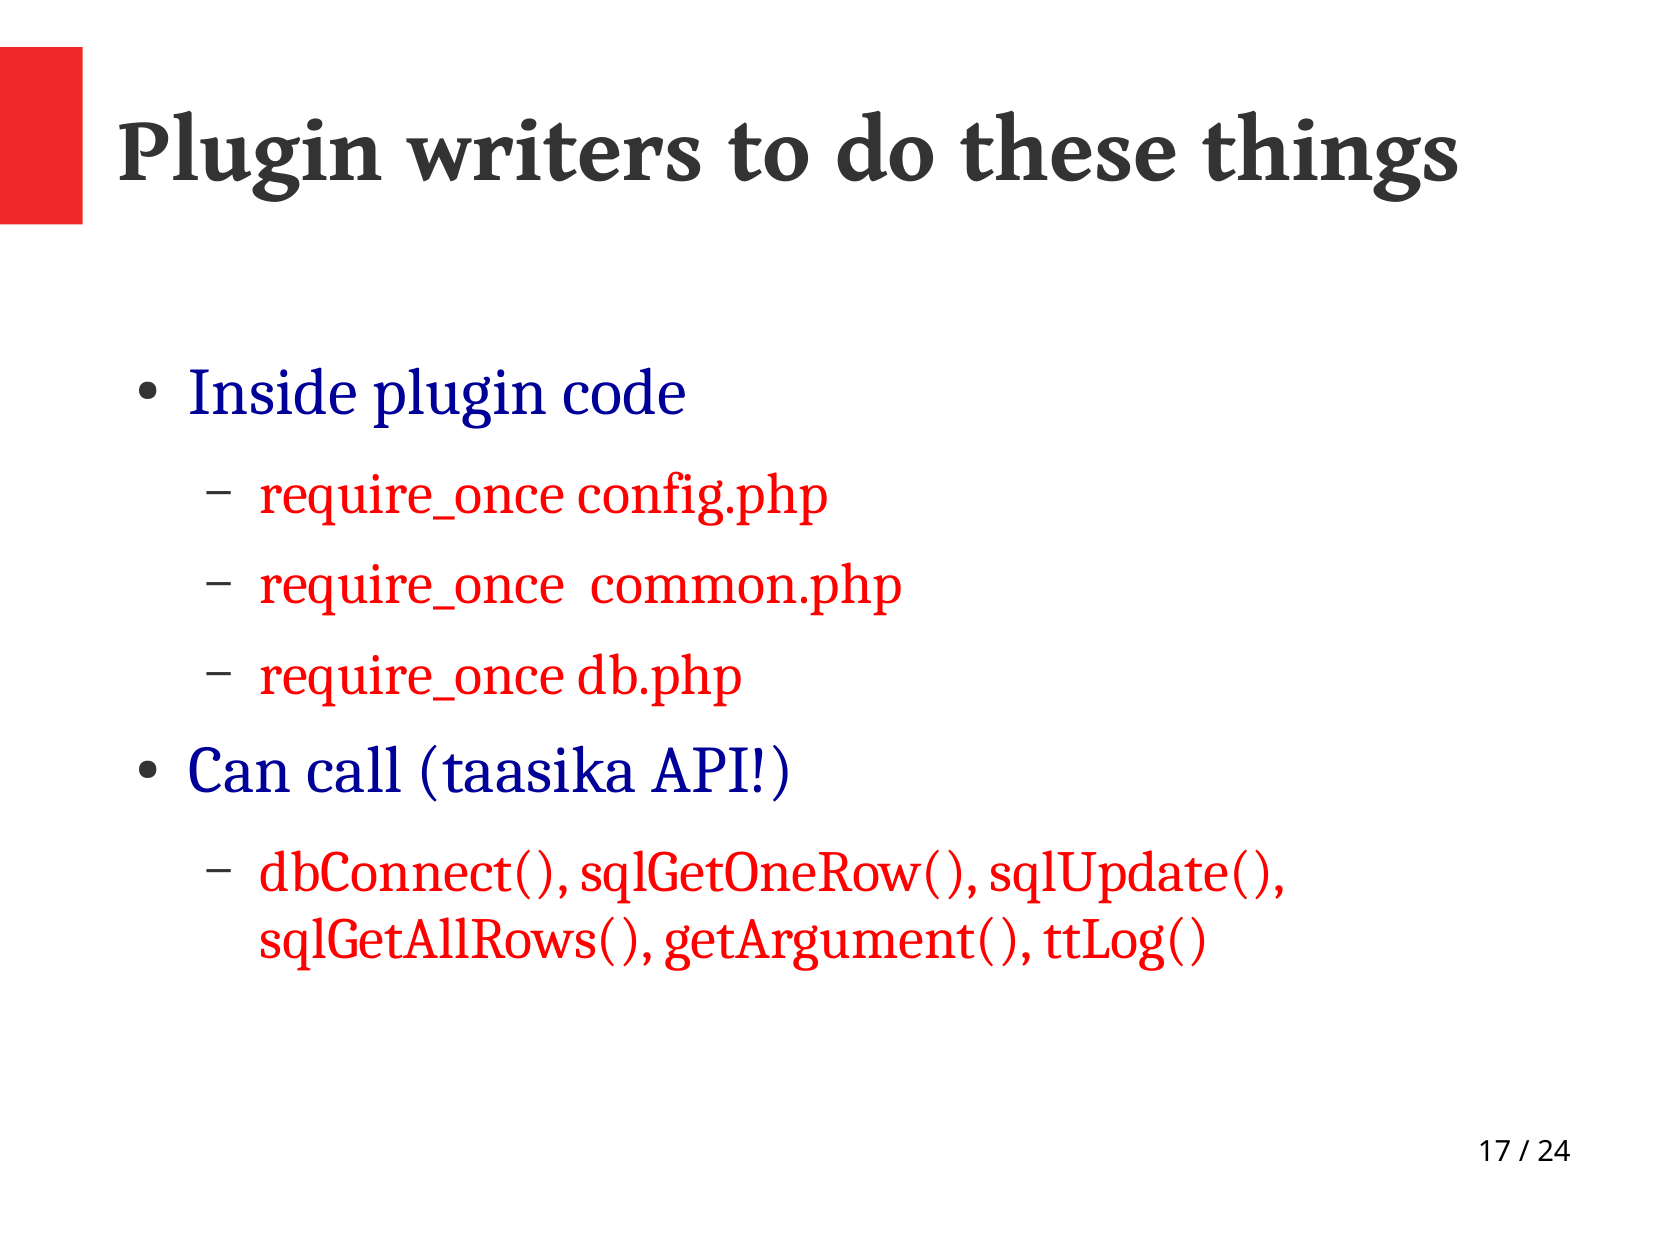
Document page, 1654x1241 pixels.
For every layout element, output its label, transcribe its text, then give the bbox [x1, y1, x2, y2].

title Plugin writers to do these things [118, 49, 1571, 257]
list Inside plugin code require_once config.php require_once common.php require_once db.php Can call (taasika API!) dbConnect(), sqlGetOneRow(), sqlUpdate(), sqlGetAllRows(), getArgument(), ttLog() [118, 354, 1536, 1074]
